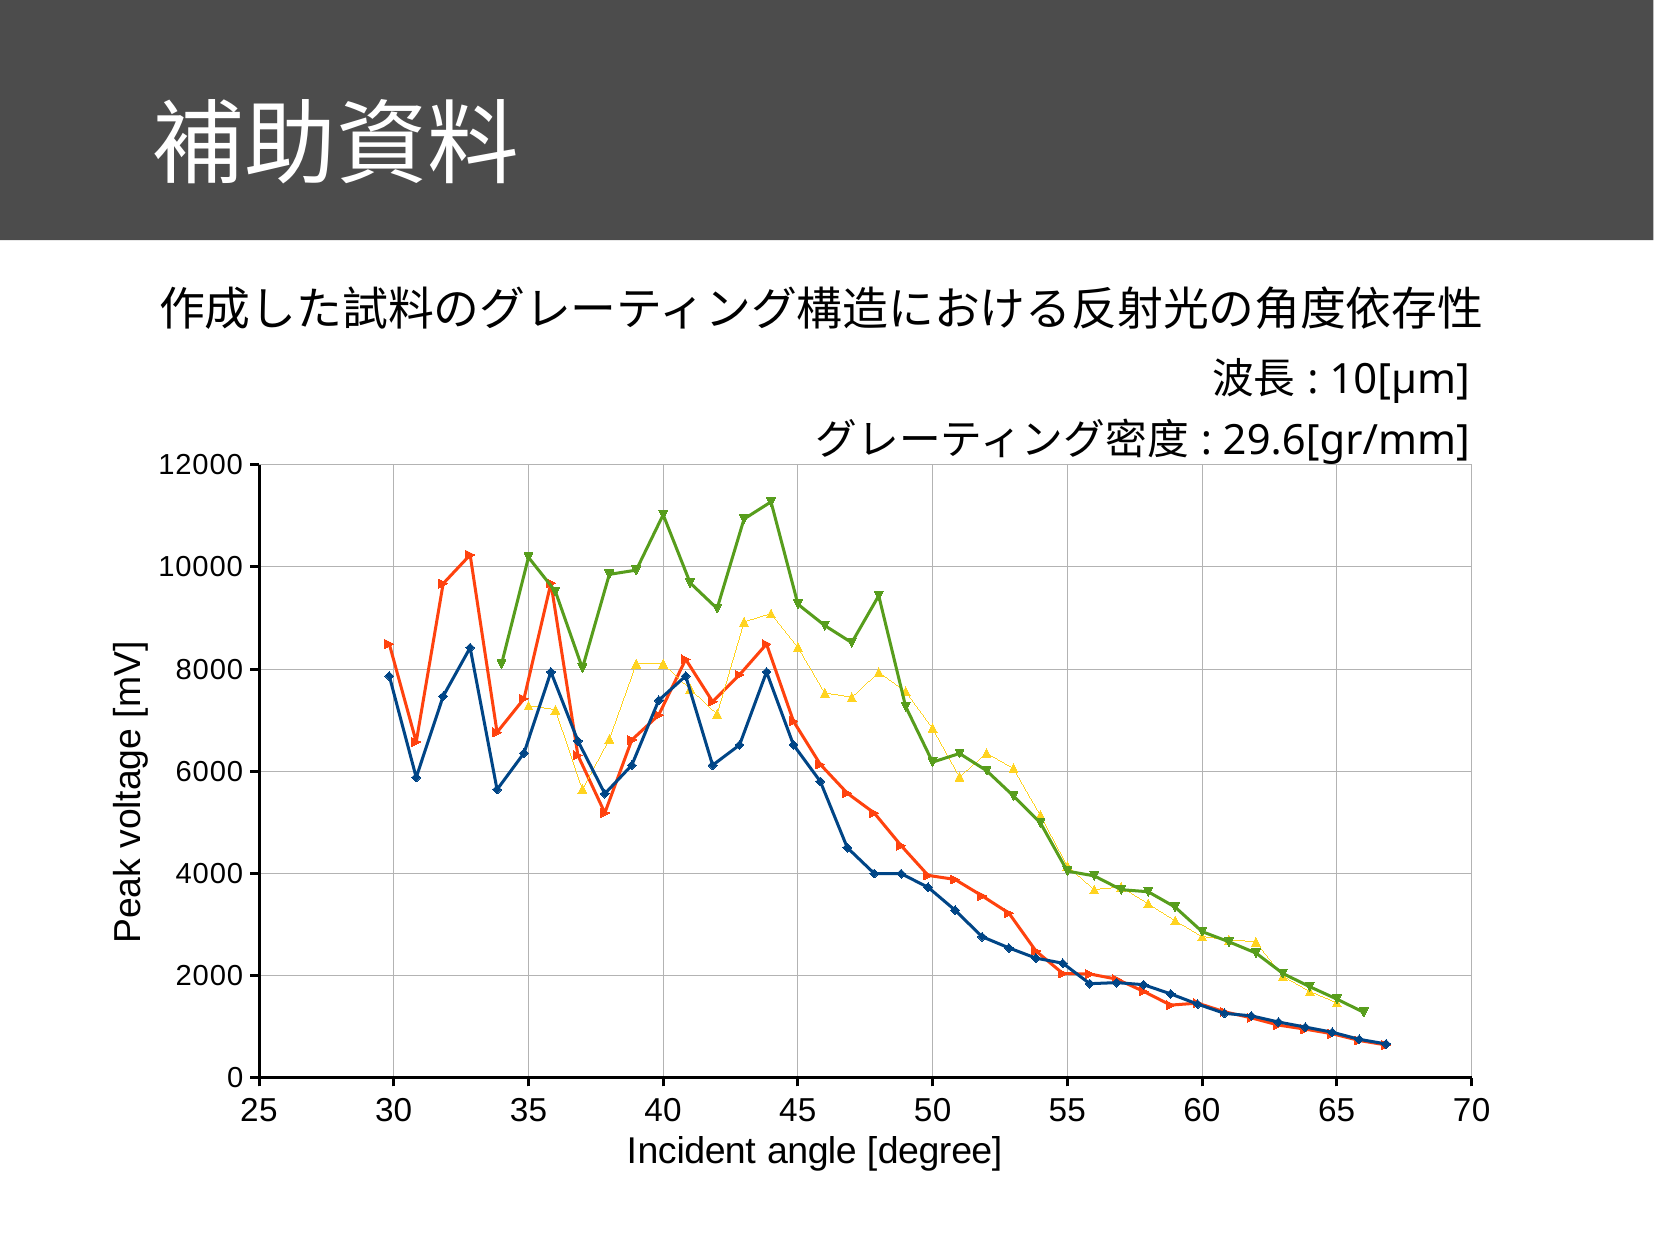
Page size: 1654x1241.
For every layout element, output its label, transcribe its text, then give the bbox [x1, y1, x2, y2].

chart [93, 435, 1510, 1183]
list 作成した試料のグレーティング構造における反射光の角度依存性 [88, 272, 1551, 391]
list 波長: 10[μm] グレーティング密度: 29.6[gr/mm] [690, 345, 1471, 526]
text_box [0, 0, 1654, 241]
title 補助資料 [152, 32, 1641, 241]
